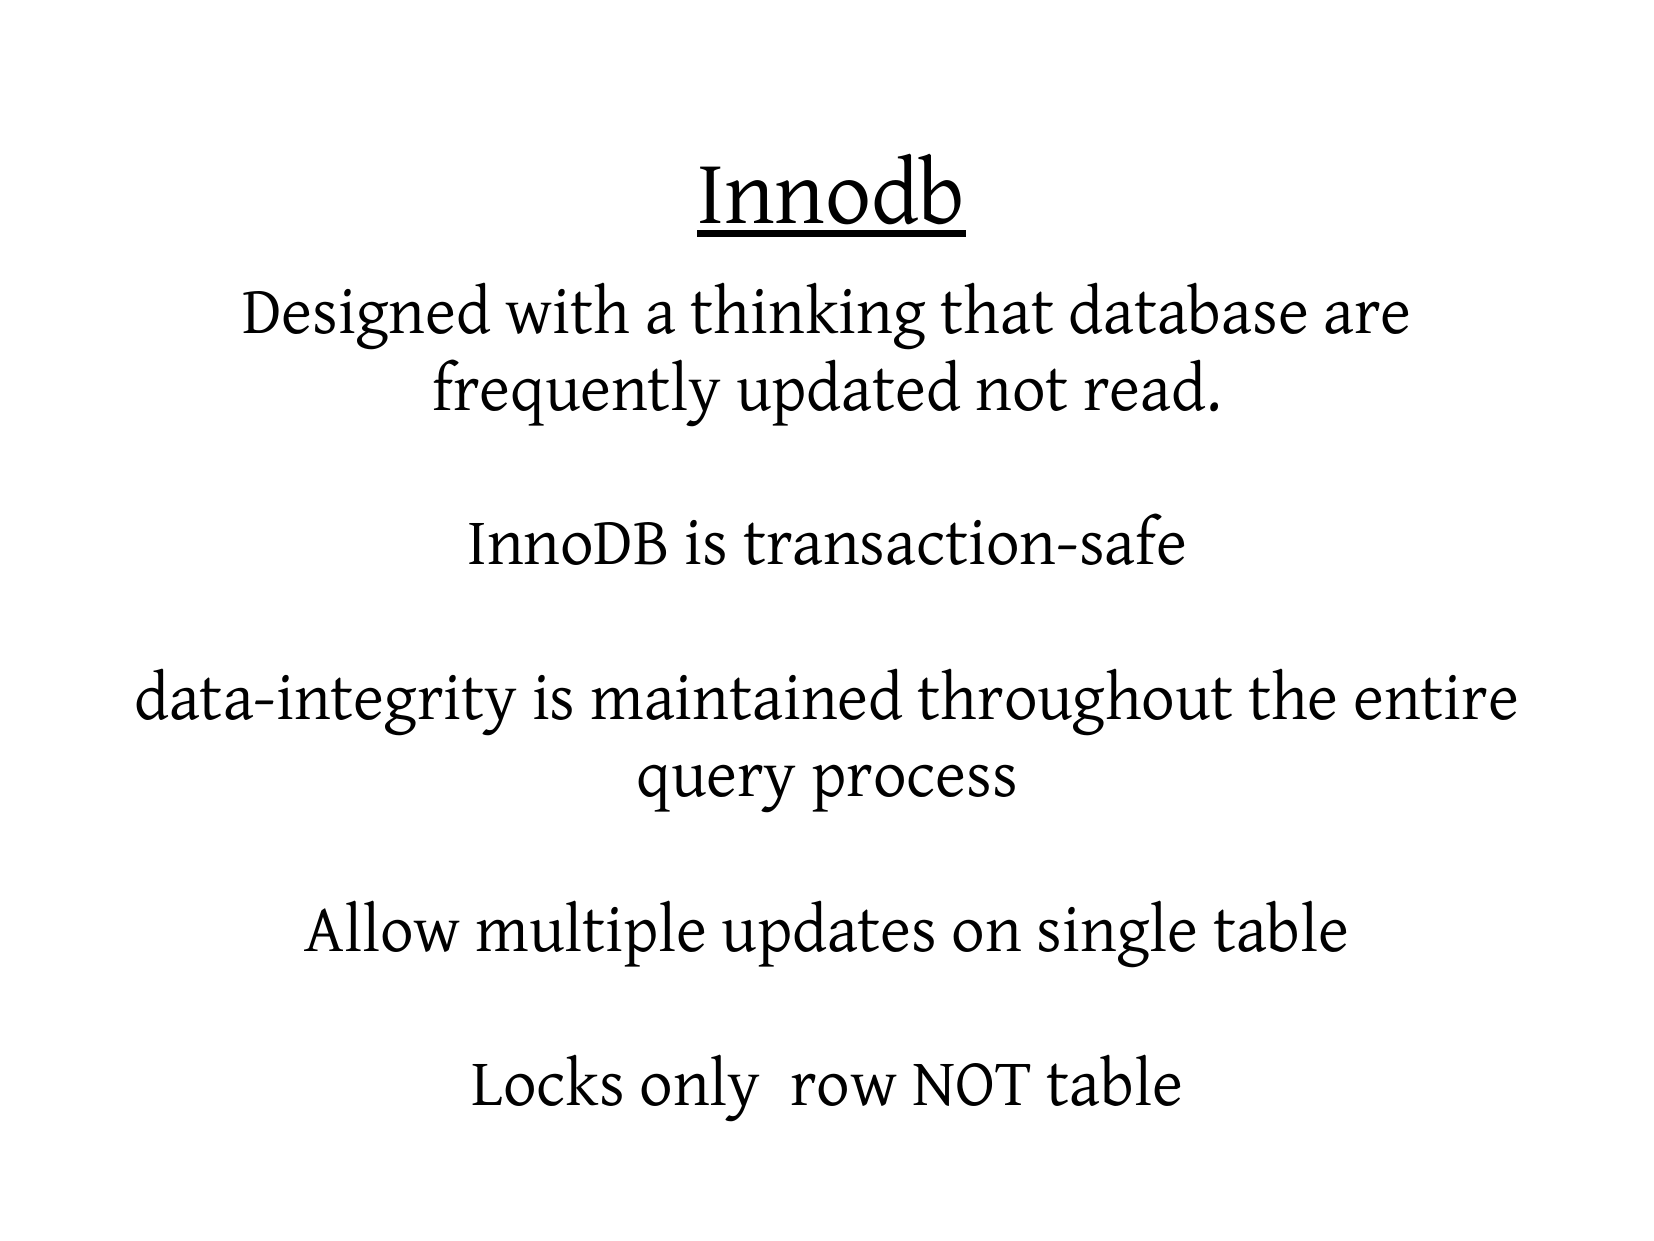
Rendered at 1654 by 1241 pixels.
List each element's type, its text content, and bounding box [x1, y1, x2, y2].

title Innodb [125, 92, 1538, 301]
title Designed with a thinking that database are frequently updated not read. InnoDB is transaction-safe data-integrity is maintained throughout the entire query process Allow multiple updates on single table Locks only row NOT table [121, 274, 1534, 1202]
